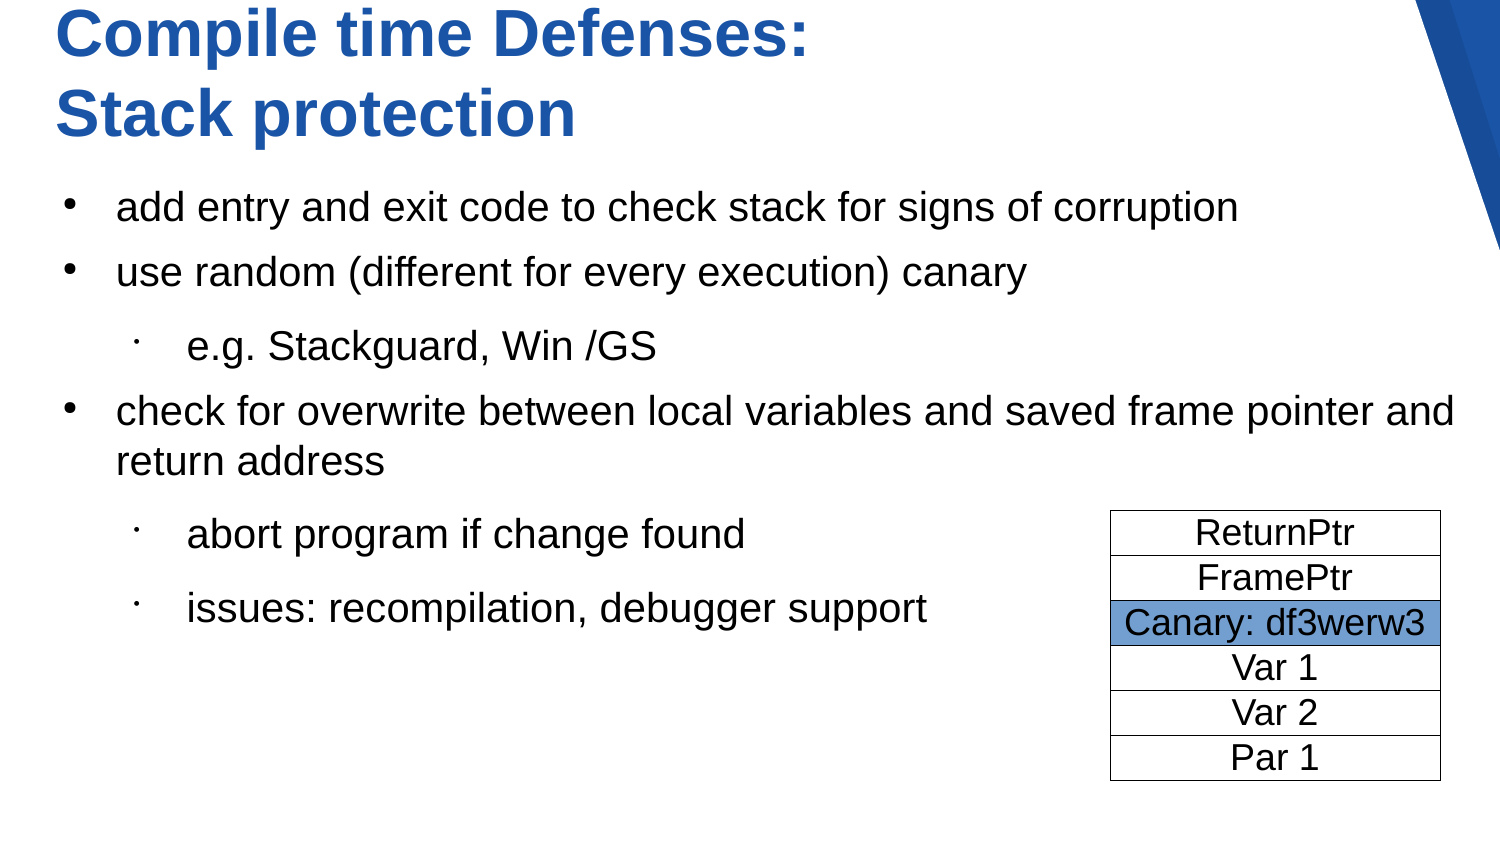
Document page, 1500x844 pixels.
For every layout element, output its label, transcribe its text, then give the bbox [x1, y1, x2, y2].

text_box Var 2 [1110, 690, 1441, 735]
list add entry and exit code to check stack for signs of corruption use random (different for every execution) canary e.g. Stackguard, Win /GS check for overwrite between local variables and saved frame pointer and return address abort program if change found issues: recompilation, debugger support [30, 165, 1486, 710]
text_box Var 1 [1110, 646, 1441, 690]
text_box Canary: df3werw3 [1110, 601, 1441, 646]
text_box FramePtr [1110, 555, 1441, 601]
text_box ReturnPtr [1110, 510, 1441, 555]
text_box Par 1 [1110, 735, 1441, 781]
title Compile time Defenses: Stack protection [40, 97, 1306, 166]
